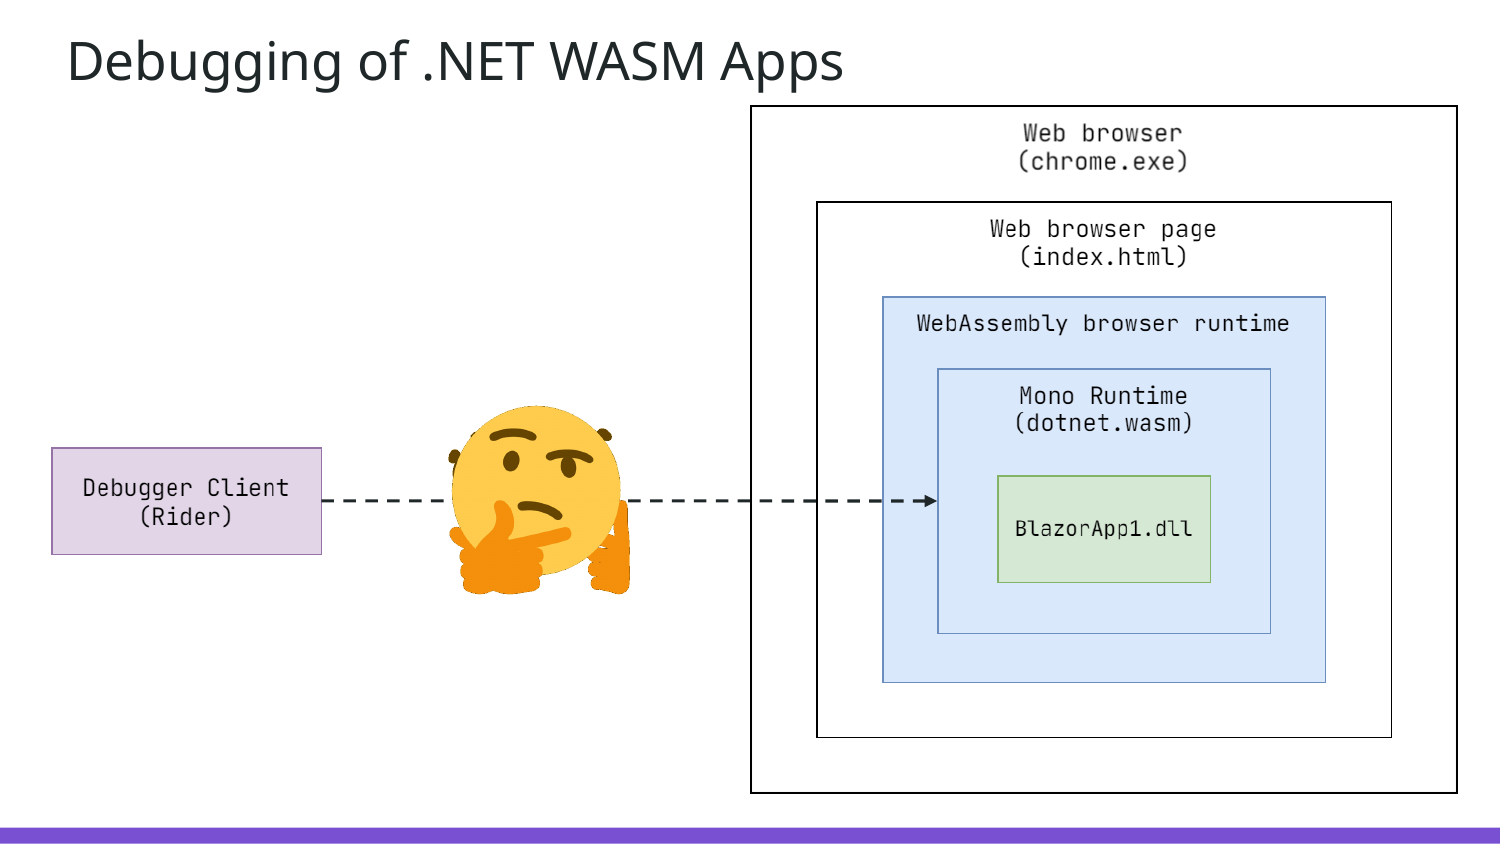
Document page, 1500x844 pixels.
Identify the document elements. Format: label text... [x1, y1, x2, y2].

picture [51, 447, 322, 555]
title Debugging of .NET WASM Apps [51, 12, 1449, 106]
picture [750, 105, 1458, 794]
picture [433, 398, 639, 604]
